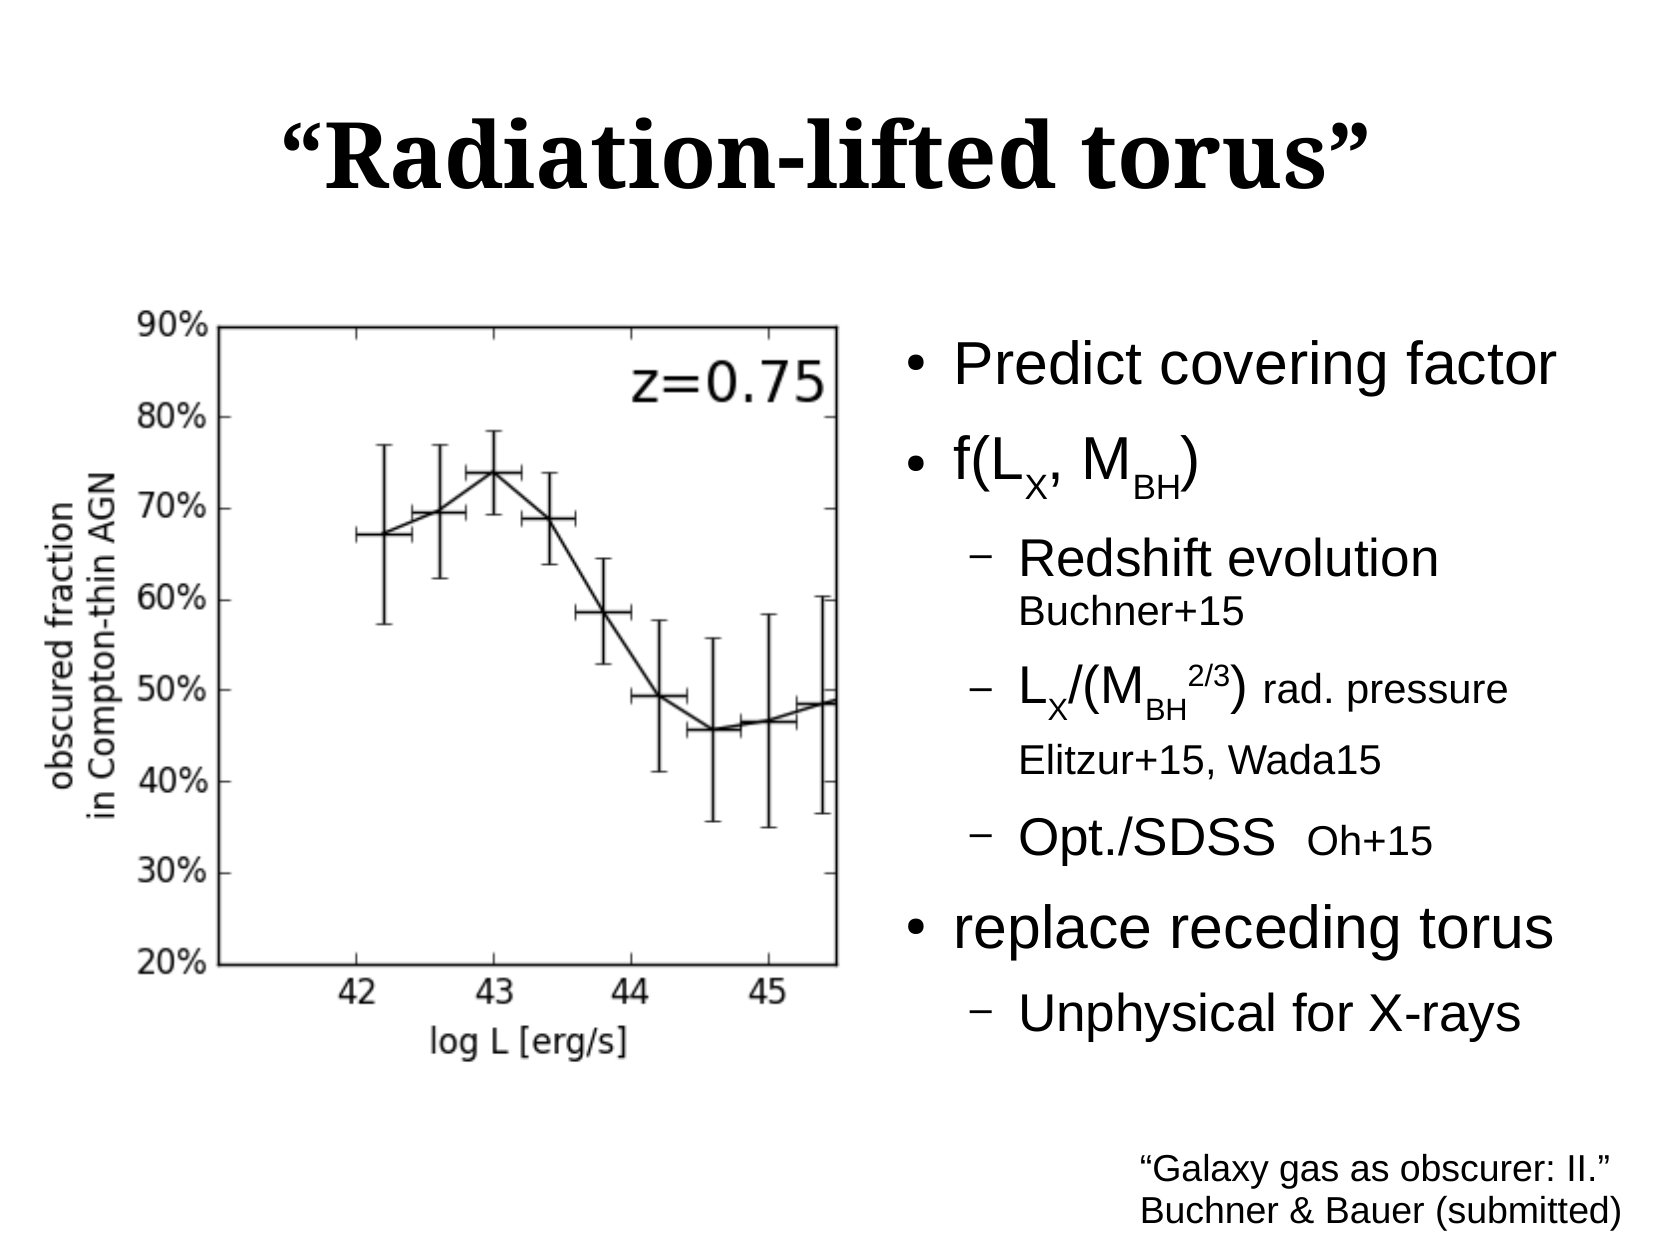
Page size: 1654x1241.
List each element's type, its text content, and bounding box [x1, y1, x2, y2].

text_box “Galaxy gas as obscurer: II.” Buchner & Bauer (submitted) [1125, 1140, 1646, 1240]
picture [27, 289, 856, 1081]
title “Radiation-lifted torus” [82, 49, 1571, 257]
list Predict covering factor f(LX, MBH) Redshift evolution Buchner+15 LX/(MBH2/3) rad. pressure Elitzur+15, Wada15 Opt./SDSS Oh+15 replace receding torus Unphysical for X-rays [889, 330, 1636, 1050]
